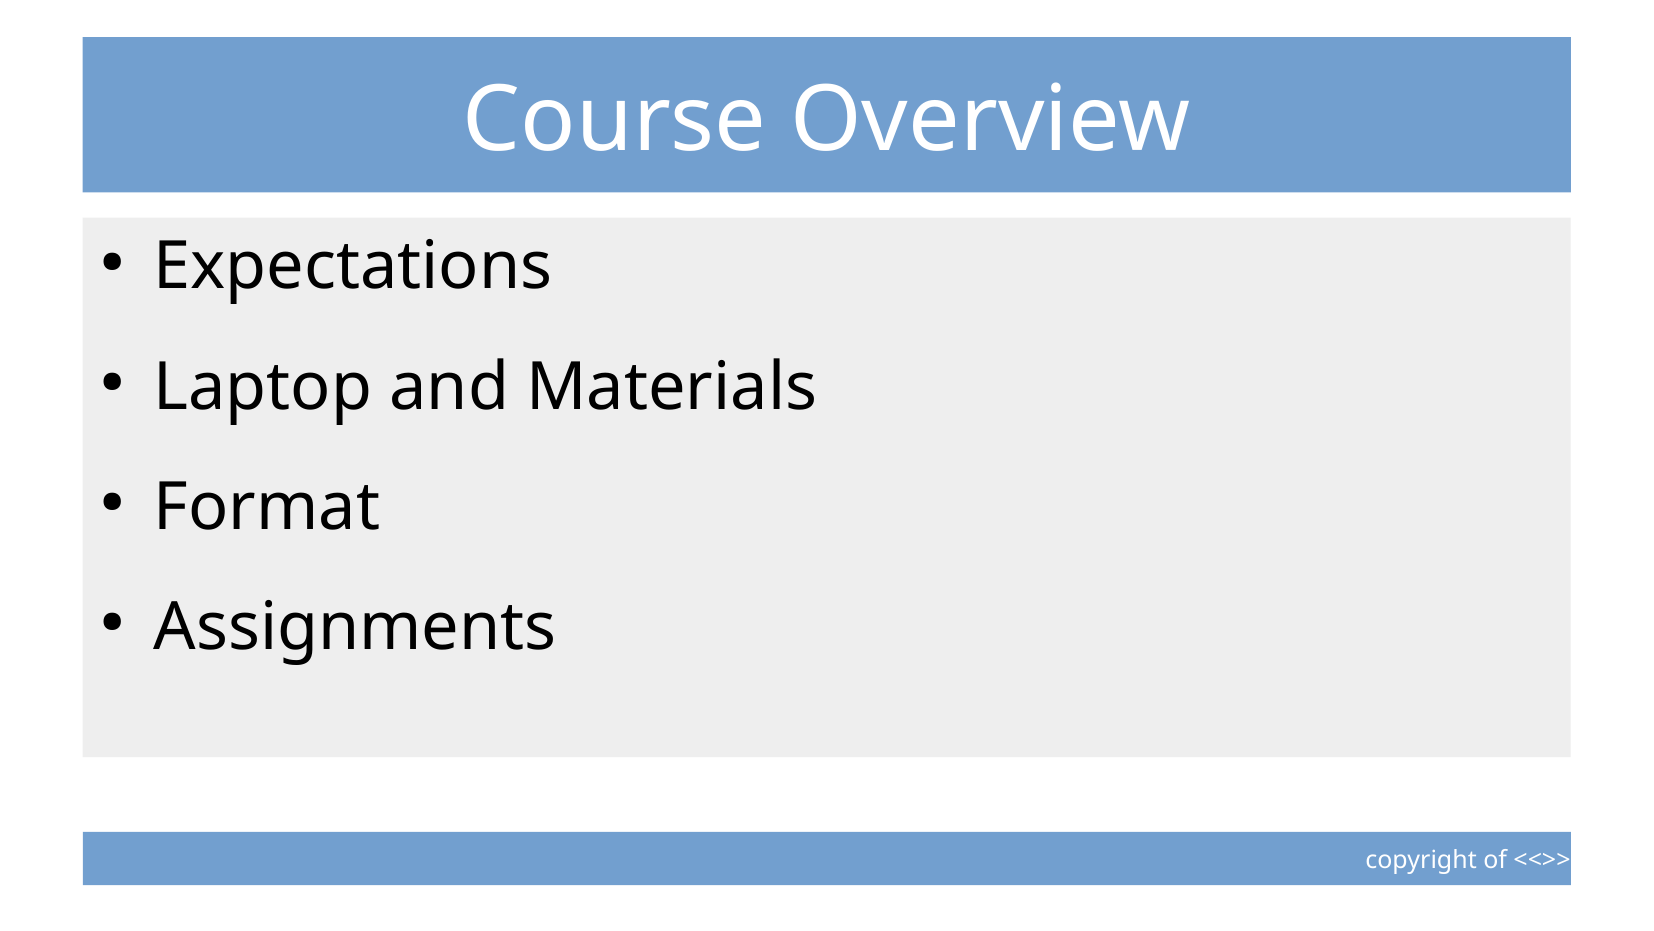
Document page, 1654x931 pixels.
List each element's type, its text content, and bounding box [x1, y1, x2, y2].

list Expectations Laptop and Materials Format Assignments [82, 217, 1571, 758]
title Course Overview [82, 37, 1571, 193]
text_box copyright of <<>> [82, 831, 1571, 886]
